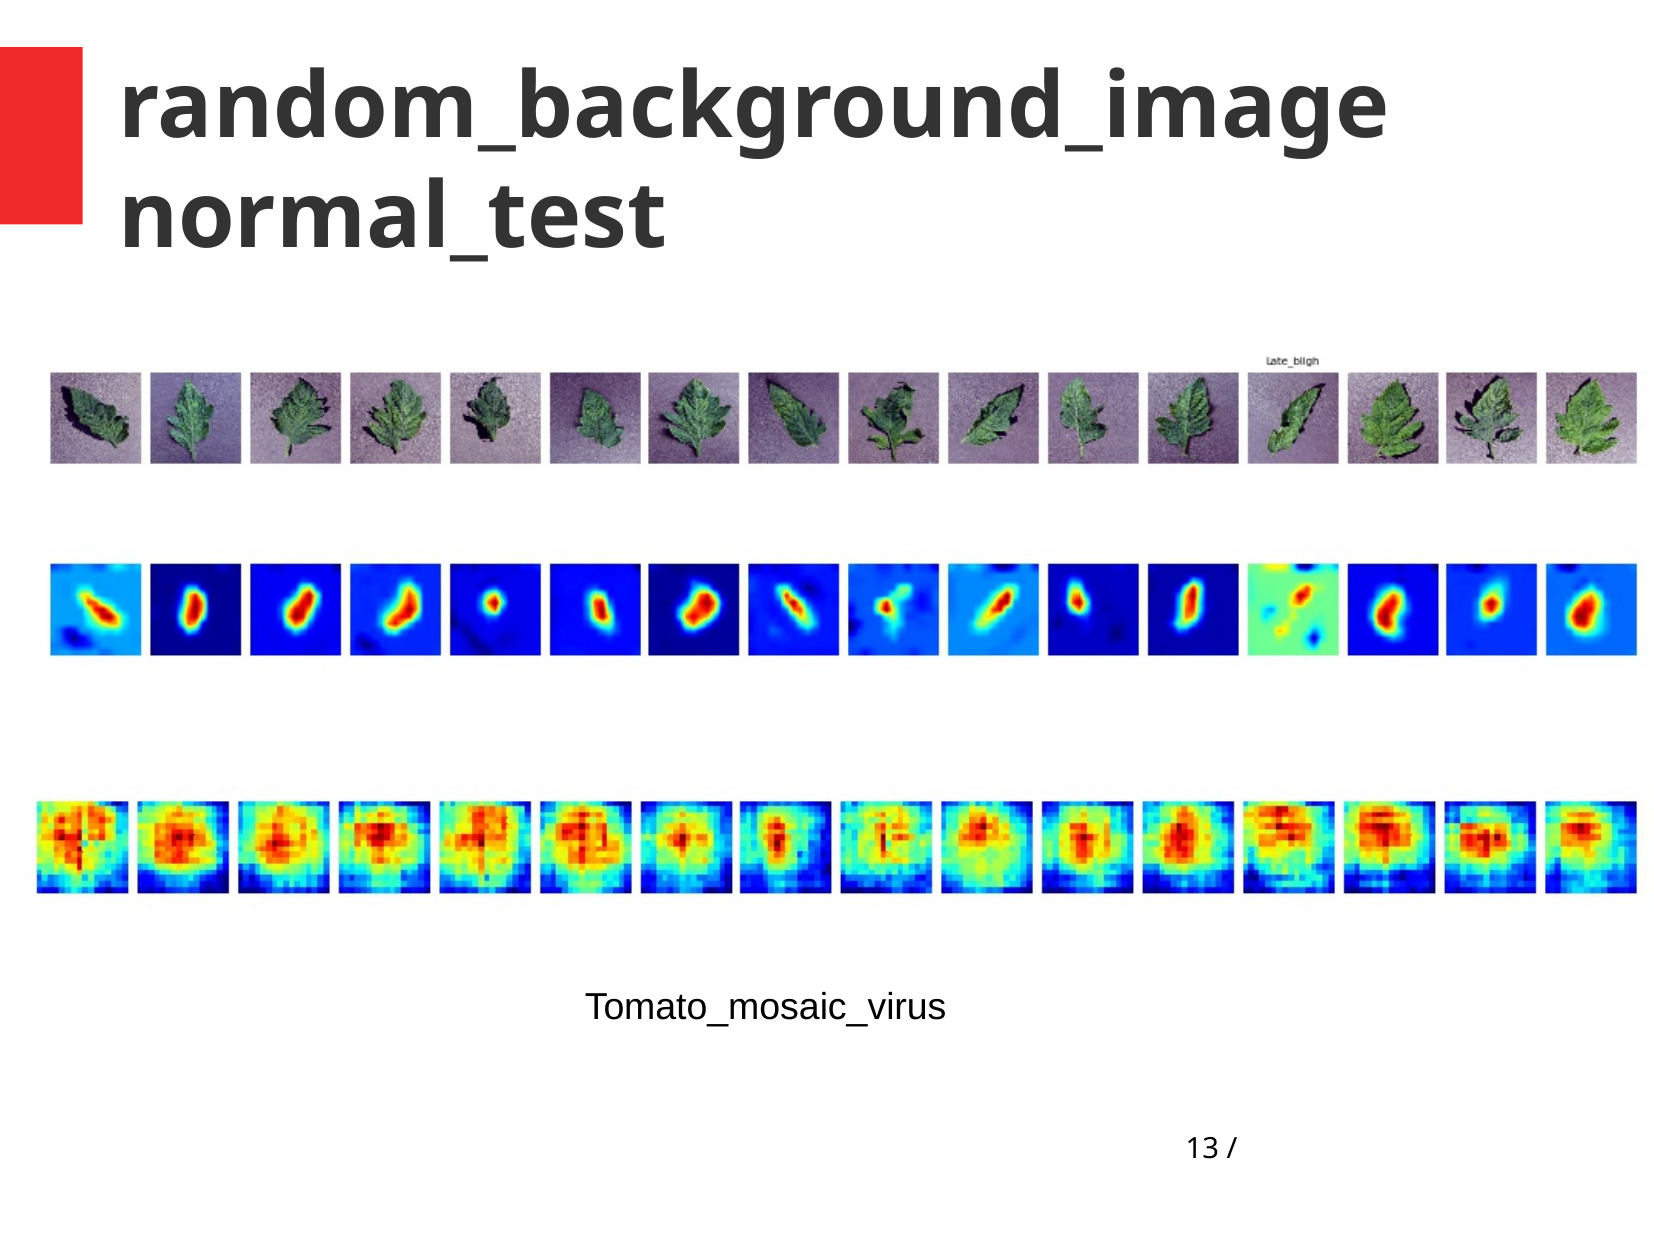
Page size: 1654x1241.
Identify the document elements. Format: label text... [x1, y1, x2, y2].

text_box / [1185, 1129, 1571, 1216]
picture [0, 547, 1654, 693]
picture [0, 786, 1654, 931]
text_box Tomato_mosaic_virus [570, 978, 1138, 1036]
picture [0, 345, 1654, 501]
title random_background_image normal_test [118, 45, 1571, 260]
